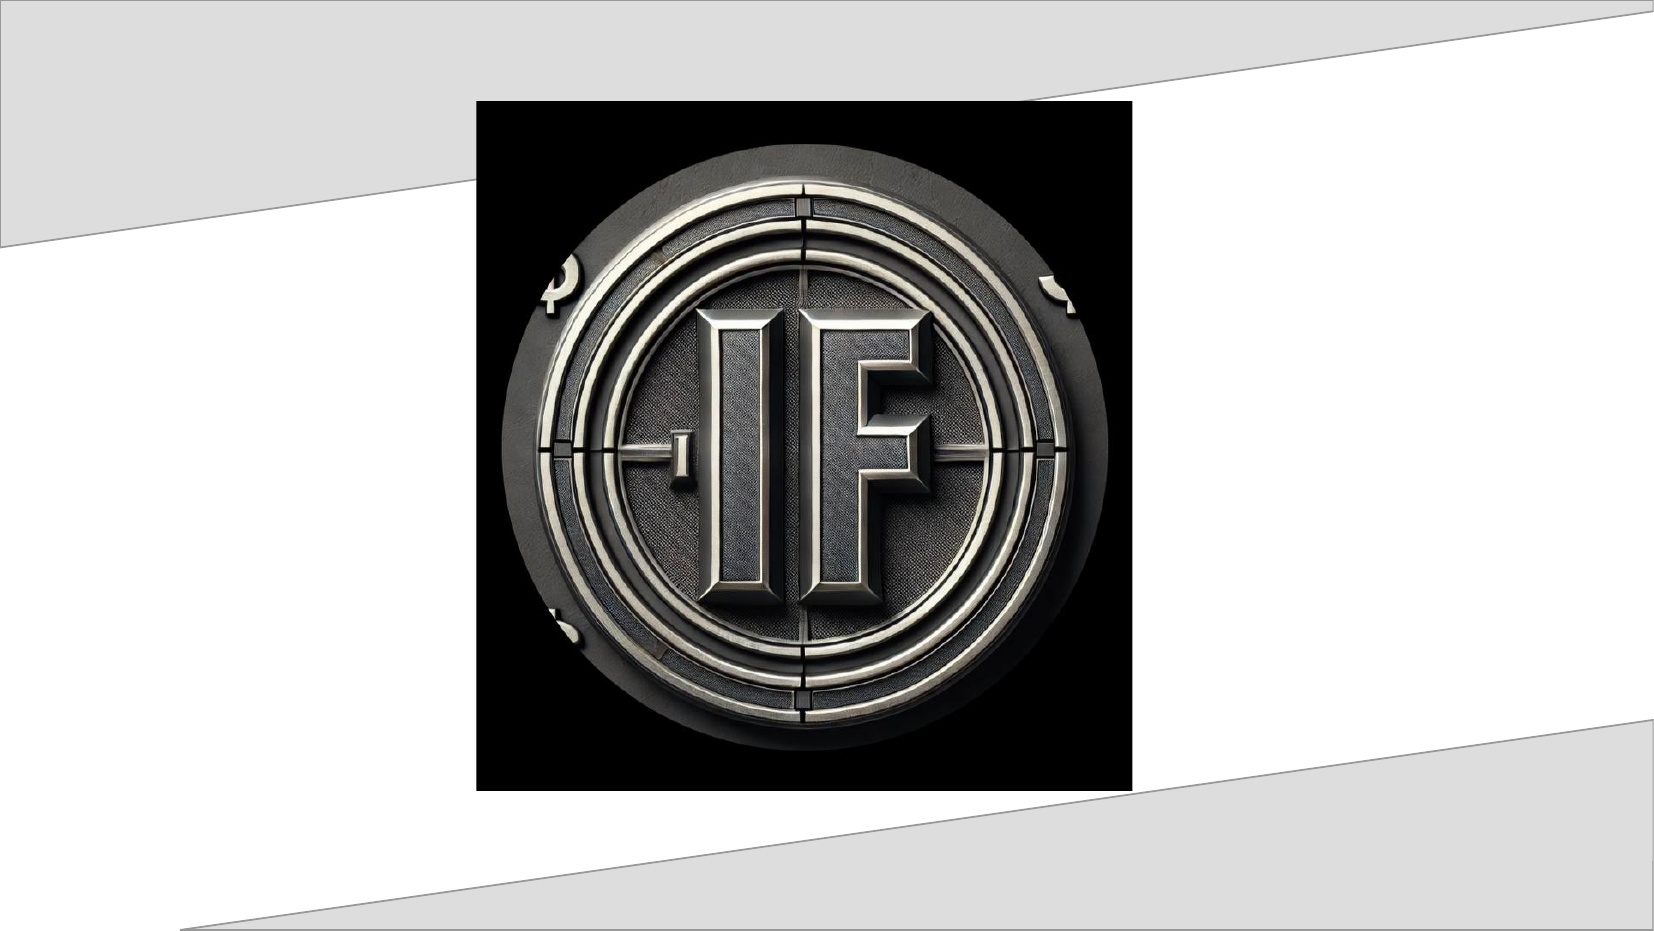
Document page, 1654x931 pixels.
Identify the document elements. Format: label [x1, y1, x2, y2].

picture [476, 101, 1133, 791]
